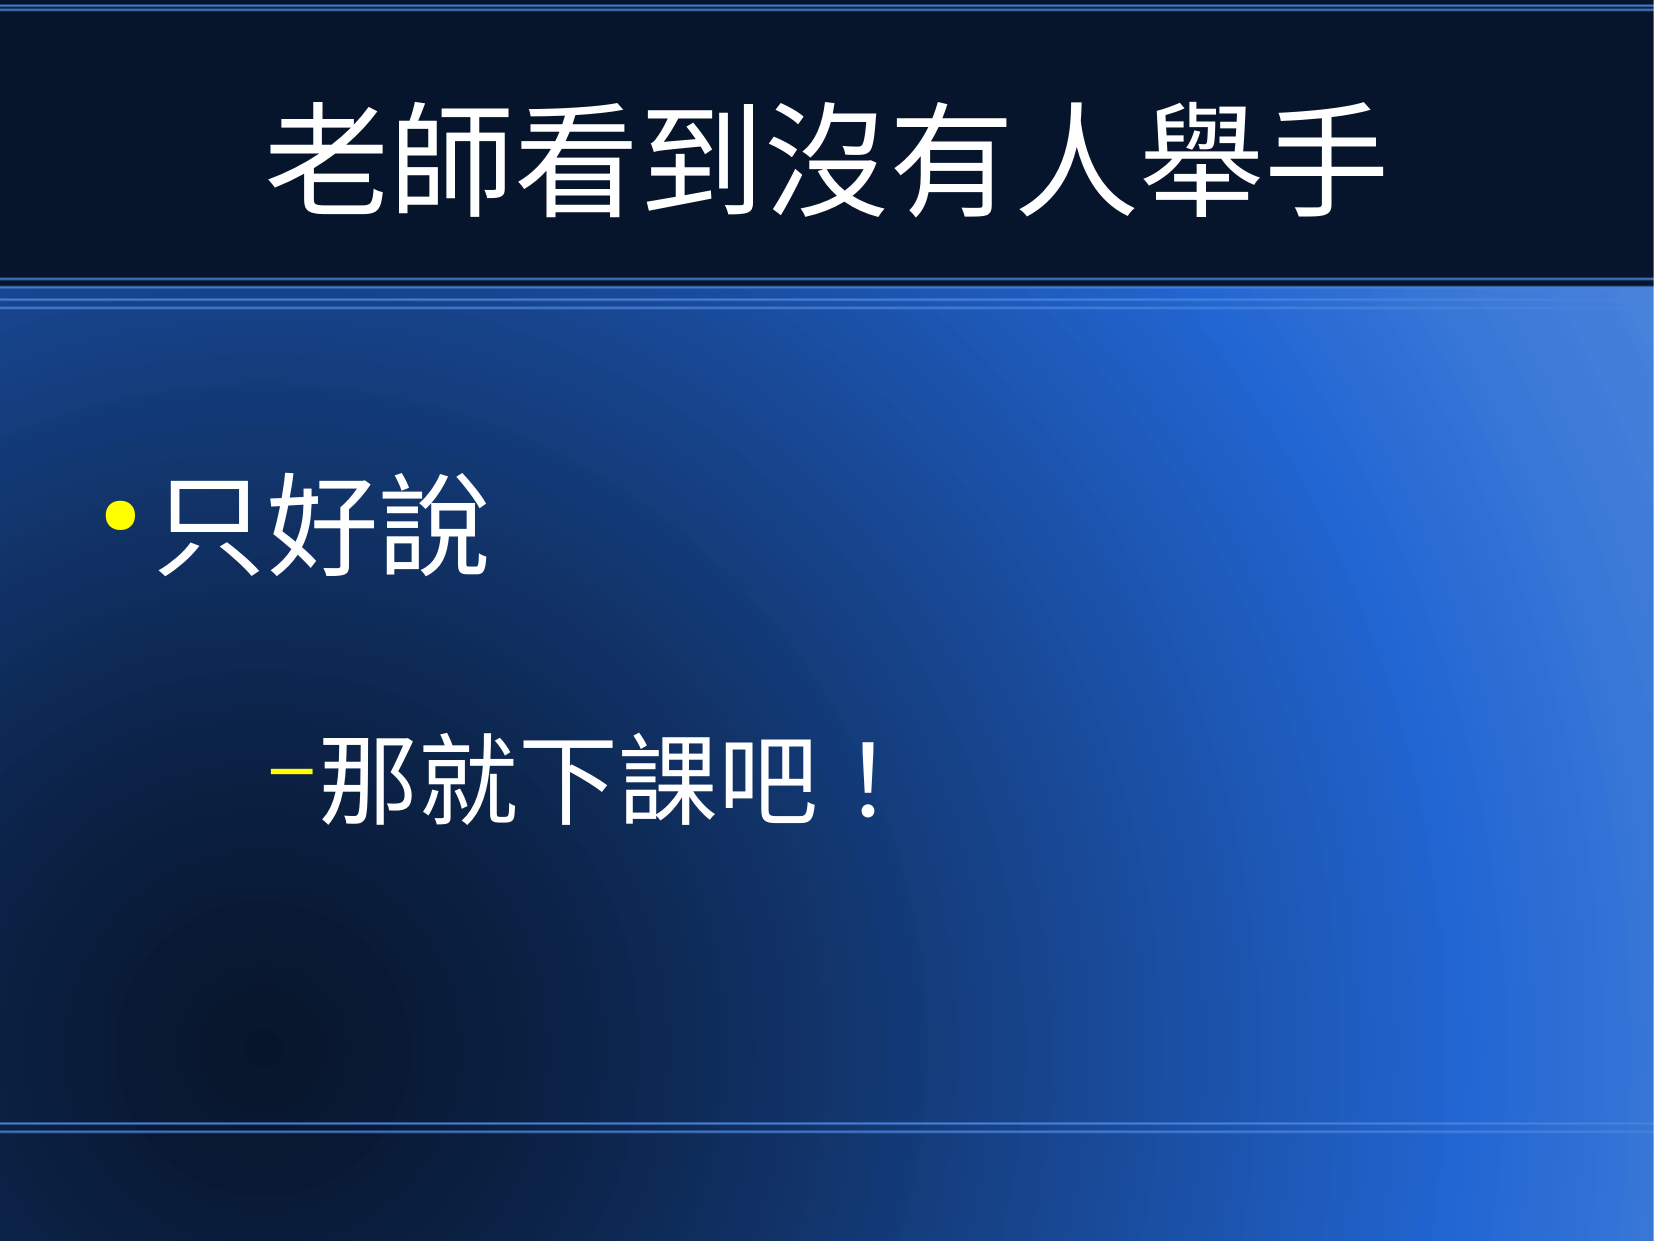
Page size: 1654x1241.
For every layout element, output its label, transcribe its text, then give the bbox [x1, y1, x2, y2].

picture [0, 0, 1654, 1241]
list 只好說 那就下課吧！ [82, 355, 1571, 1241]
title 老師看到沒有人舉手 [82, 49, 1571, 257]
